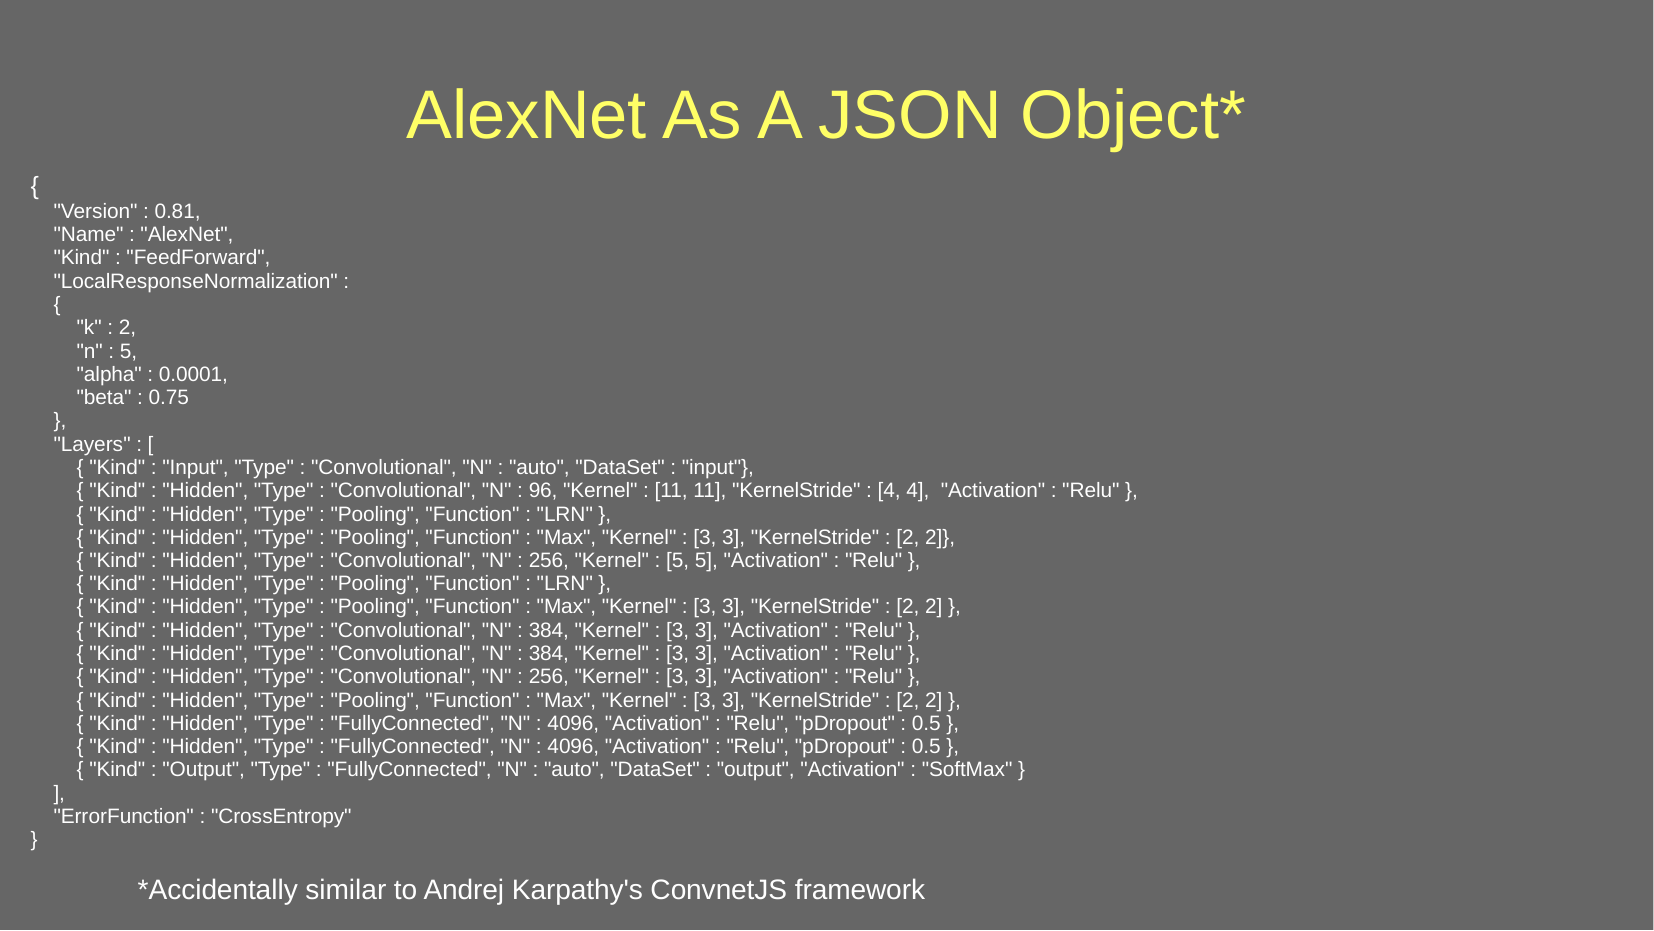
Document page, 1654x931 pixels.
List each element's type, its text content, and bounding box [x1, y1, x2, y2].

title AlexNet As A JSON Object* [82, 36, 1571, 164]
text_box { "Version" : 0.81, "Name" : "AlexNet", "Kind" : "FeedForward", "LocalResponseNormalization" : { "k" : 2, "n" : 5, "alpha" : 0.0001, "beta" : 0.75 }, "Layers" : [ { "Kind" : "Input", "Type" : "Convolutional", "N" : "auto", "DataSet" : "input"}, { "Kind" : "Hidden", "Type" : "Convolutional", "N" : 96, "Kernel" : [11, 11], "KernelStride" : [4, 4], "Activation" : "Relu" }, { "Kind" : "Hidden", "Type" : "Pooling", "Function" : "LRN" }, { "Kind" : "Hidden", "Type" : "Pooling", "Function" : "Max", "Kernel" : [3, 3], "KernelStride" : [2, 2]}, { "Kind" : "Hidden", "Type" : "Convolutional", "N" : 256, "Kernel" : [5, 5], "Activation" : "Relu" }, { "Kind" : "Hidden", "Type" : "Pooling", "Function" : "LRN" }, { "Kind" : "Hidden", "Type" : "Pooling", "Function" : "Max", "Kernel" : [3, 3], "KernelStride" : [2, 2] }, { "Kind" : "Hidden", "Type" : "Convolutional", "N" : 384, "Kernel" : [3, 3], "Activation" : "Relu" }, { "Kind" : "Hidden", "Type" : "Convolutional", "N" : 384, "Kernel" : [3, 3], "Activation" : "Relu" }, { "Kind" : "Hidden", "Type" : "Convolutional", "N" : 256, "Kernel" : [3, 3], "Activation" : "Relu" }, { "Kind" : "Hidden", "Type" : "Pooling", "Function" : "Max", "Kernel" : [3, 3], "KernelStride" : [2, 2] }, { "Kind" : "Hidden", "Type" : "FullyConnected", "N" : 4096, "Activation" : "Relu", "pDropout" : 0.5 }, { "Kind" : "Hidden", "Type" : "FullyConnected", "N" : 4096, "Activation" : "Relu", "pDropout" : 0.5 }, { "Kind" : "Output", "Type" : "FullyConnected", "N" : "auto", "DataSet" : "output", "Activation" : "SoftMax" } ], "ErrorFunction" : "CrossEntropy" } [15, 164, 1654, 931]
